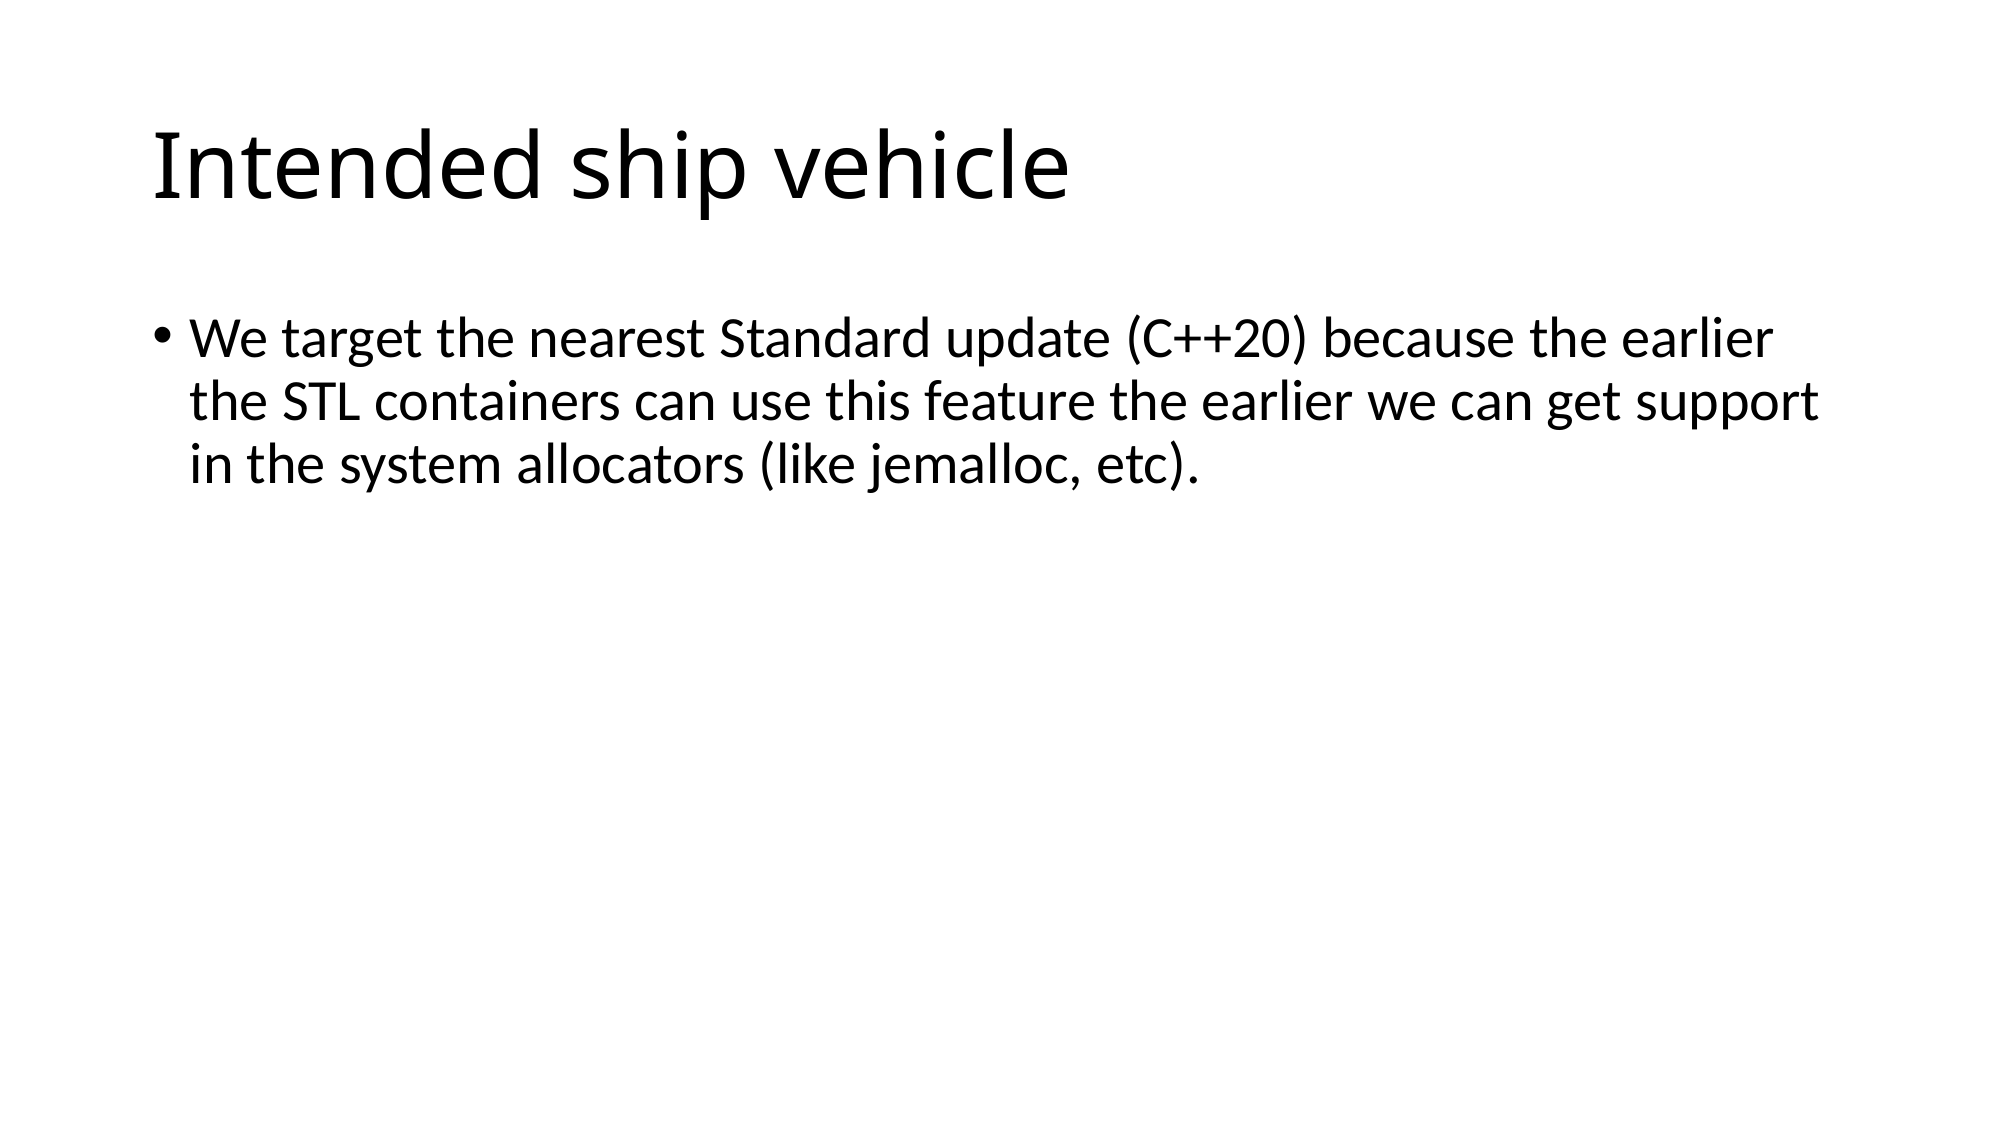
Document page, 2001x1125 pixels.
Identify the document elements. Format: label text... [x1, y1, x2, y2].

list We target the nearest Standard update (C++20) because the earlier the STL containers can use this feature the earlier we can get support in the system allocators (like jemalloc, etc). [137, 299, 1863, 1014]
title Intended ship vehicle [137, 59, 1863, 278]
